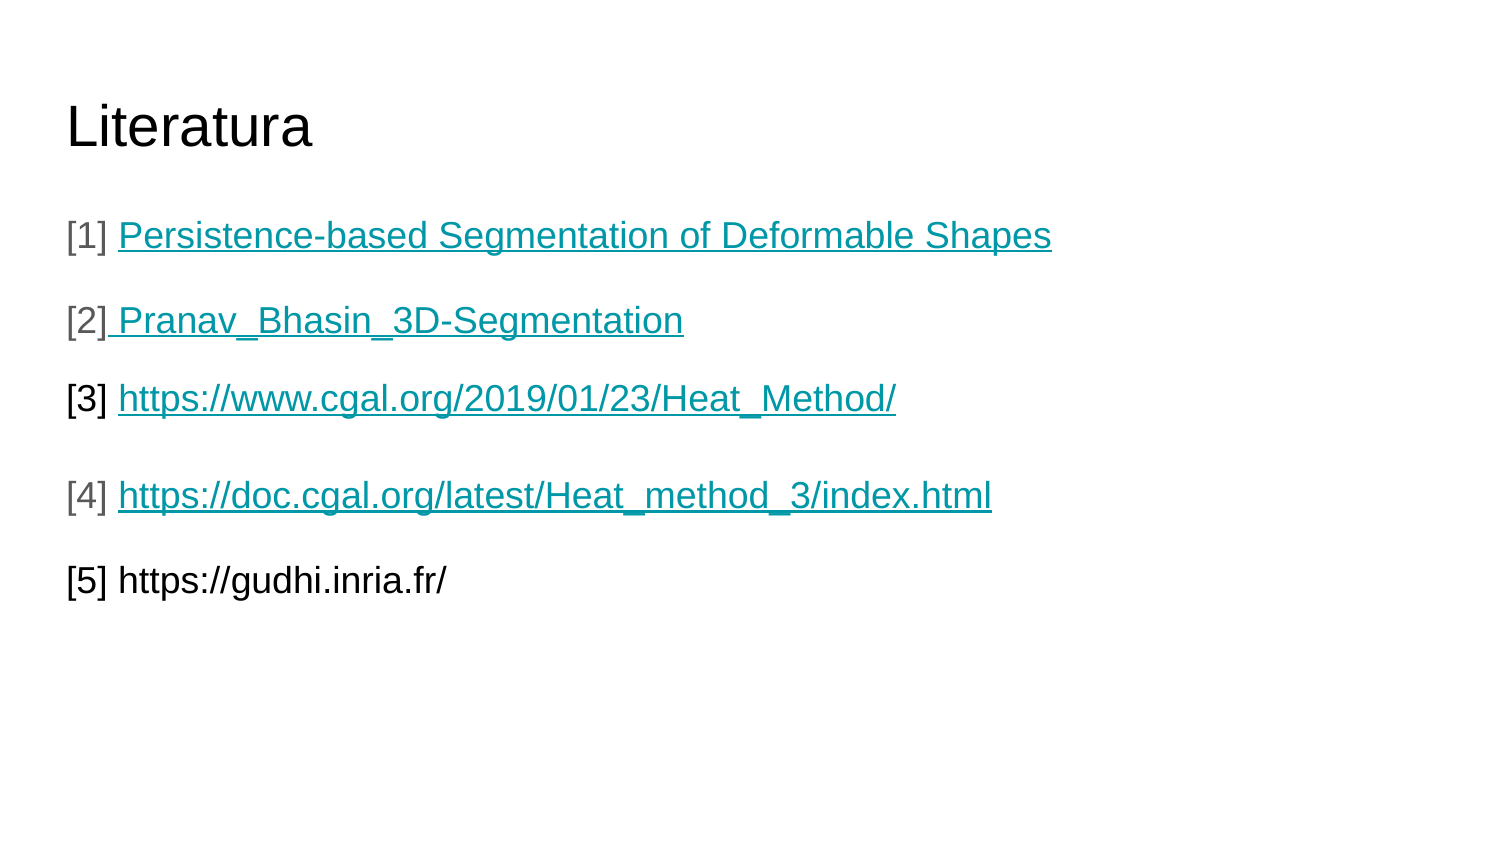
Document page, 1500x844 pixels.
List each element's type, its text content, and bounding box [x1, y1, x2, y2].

title Literatura [51, 72, 1449, 167]
list [1] Persistence-based Segmentation of Deformable Shapes [2] Pranav_Bhasin_3D-Segmentation [3] https://www.cgal.org/2019/01/23/Heat_Method/ [4] https://doc.cgal.org/latest/Heat_method_3/index.html [5] https://gudhi.inria.fr/ [51, 189, 1449, 750]
